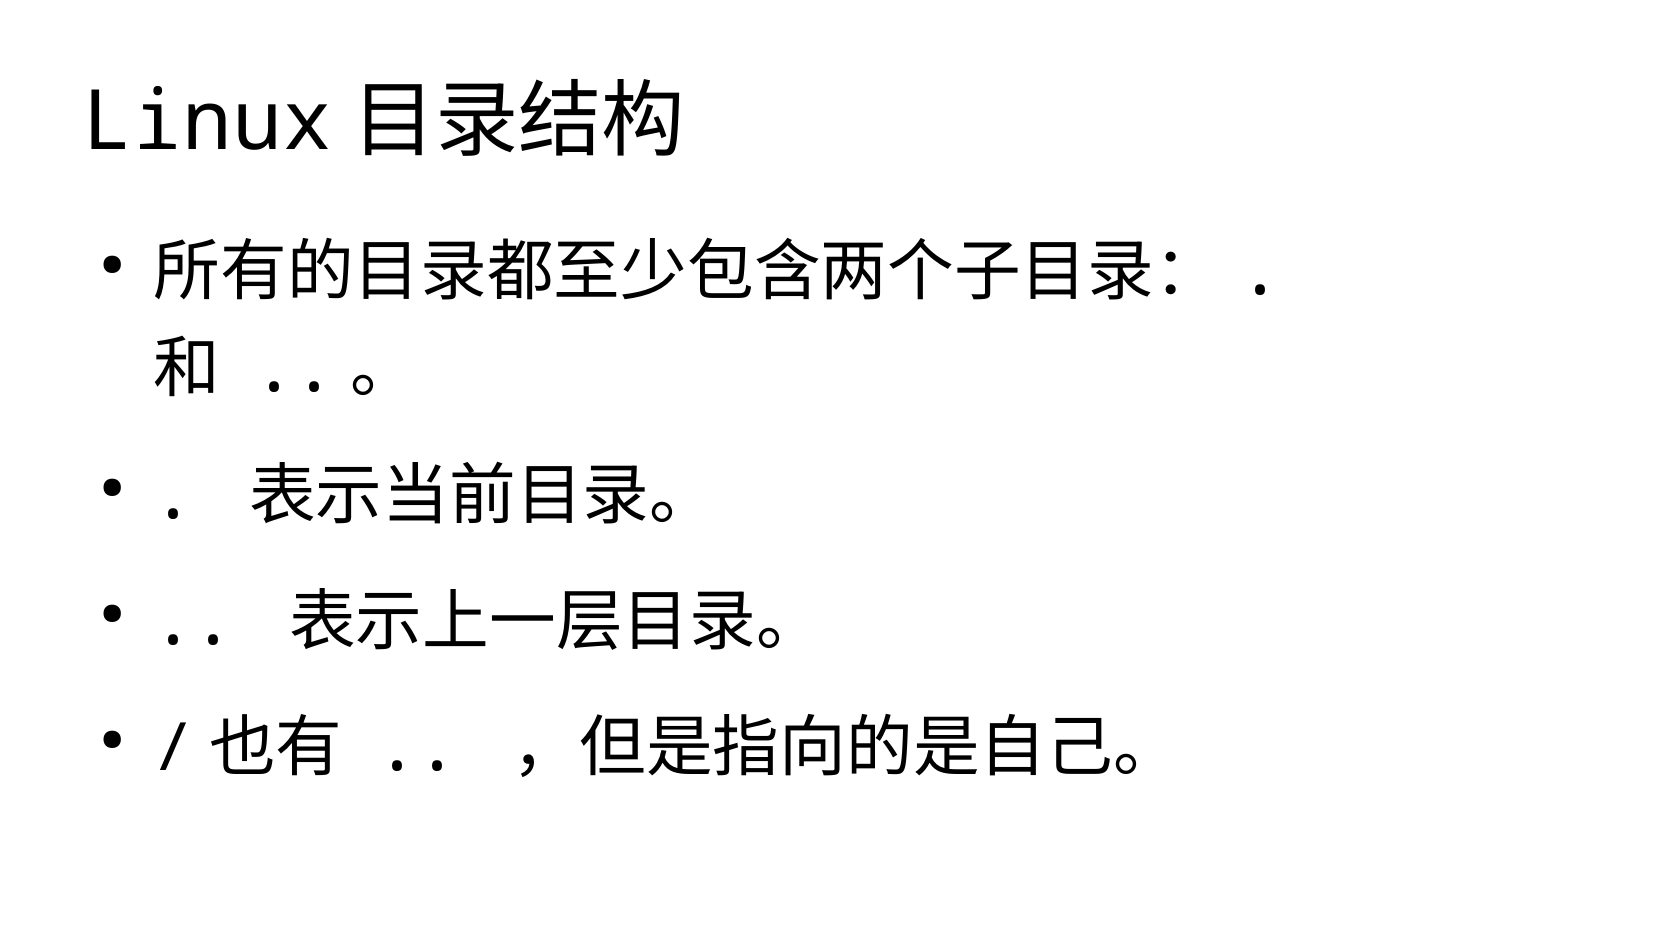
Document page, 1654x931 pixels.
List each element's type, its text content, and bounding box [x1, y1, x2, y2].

title Linux目录结构 [82, 37, 1571, 189]
list 所有的目录都至少包含两个子目录：. 和 ..。 . 表示当前目录。 .. 表示上一层目录。 /也有 .. ，但是指向的是自己。 [82, 217, 1571, 792]
